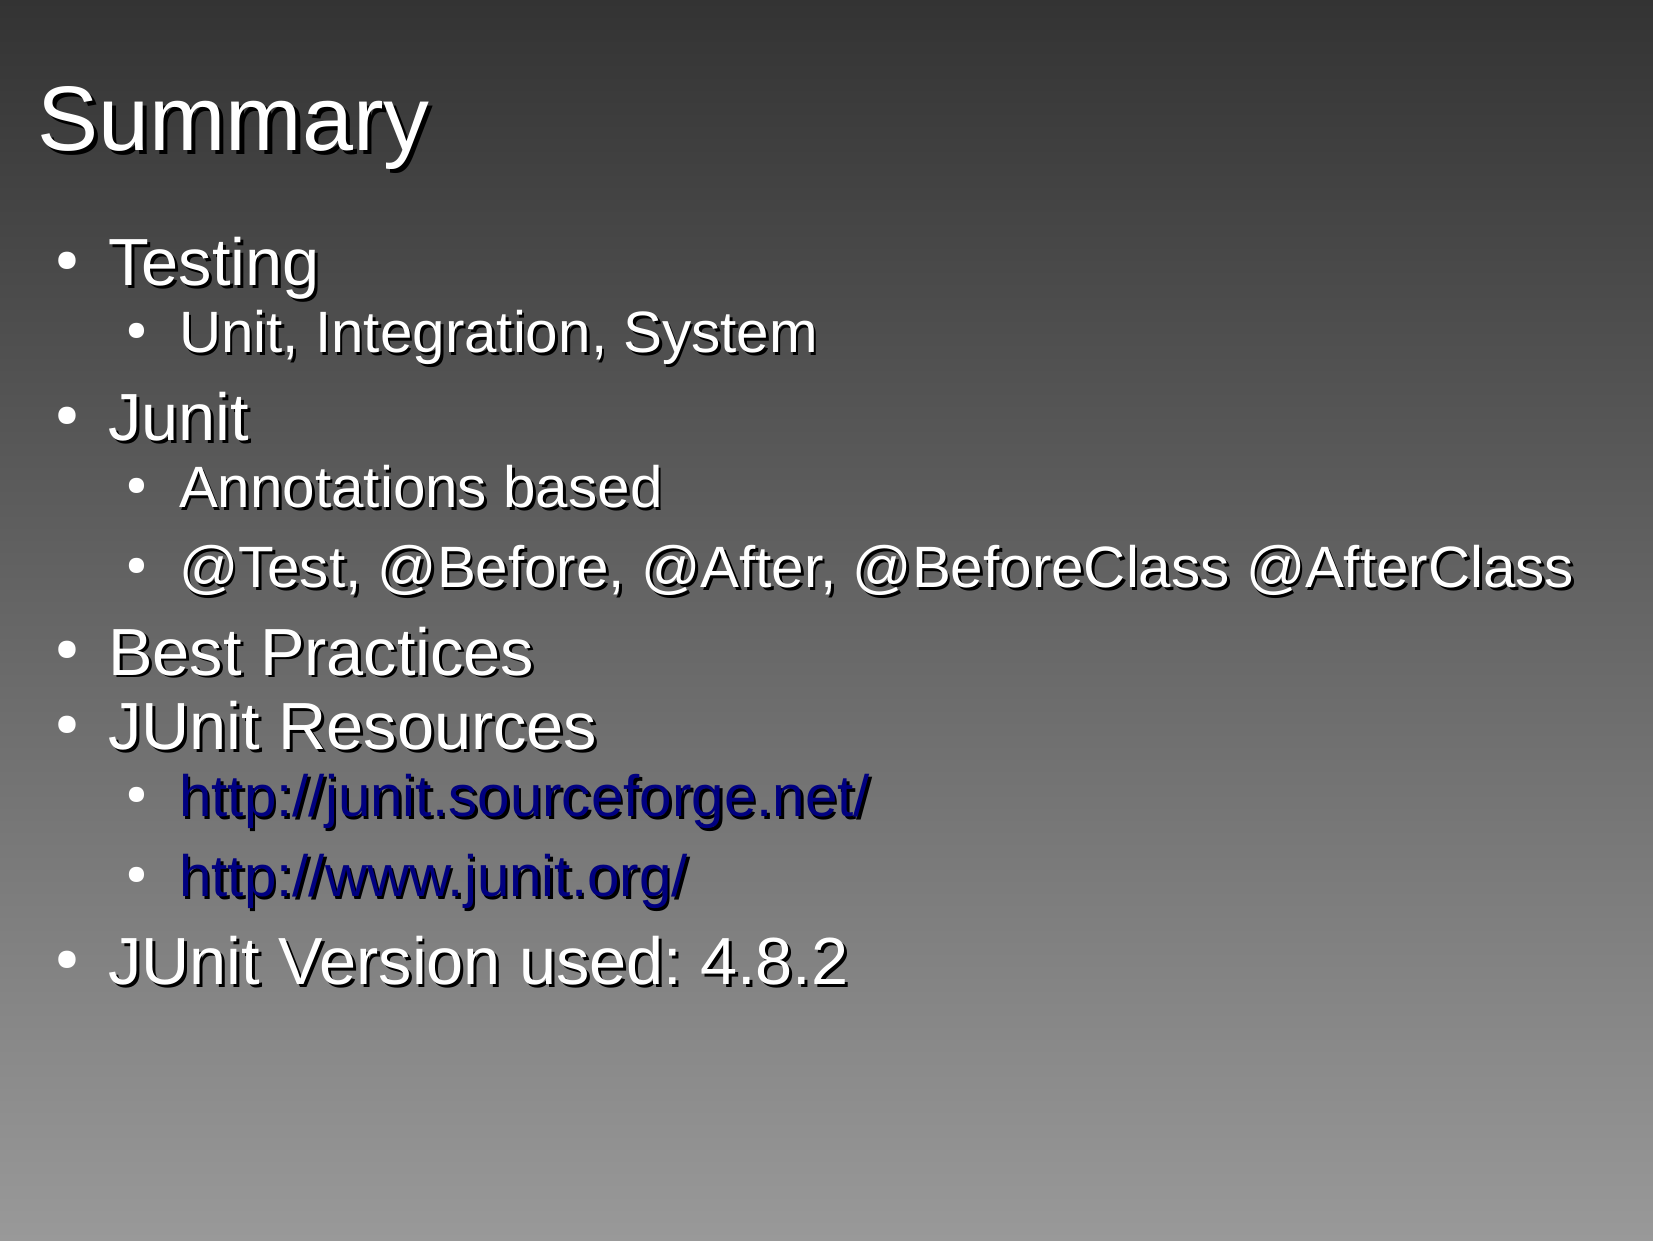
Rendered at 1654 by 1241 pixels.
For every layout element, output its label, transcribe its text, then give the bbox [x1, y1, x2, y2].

title Summary [37, 56, 1613, 181]
list Testing Unit, Integration, System Junit Annotations based @Test, @Before, @After, @BeforeClass @AfterClass Best Practices JUnit Resources http://junit.sourceforge.net/ http://www.junit.org/ JUnit Version used: 4.8.2 [37, 225, 1613, 1126]
